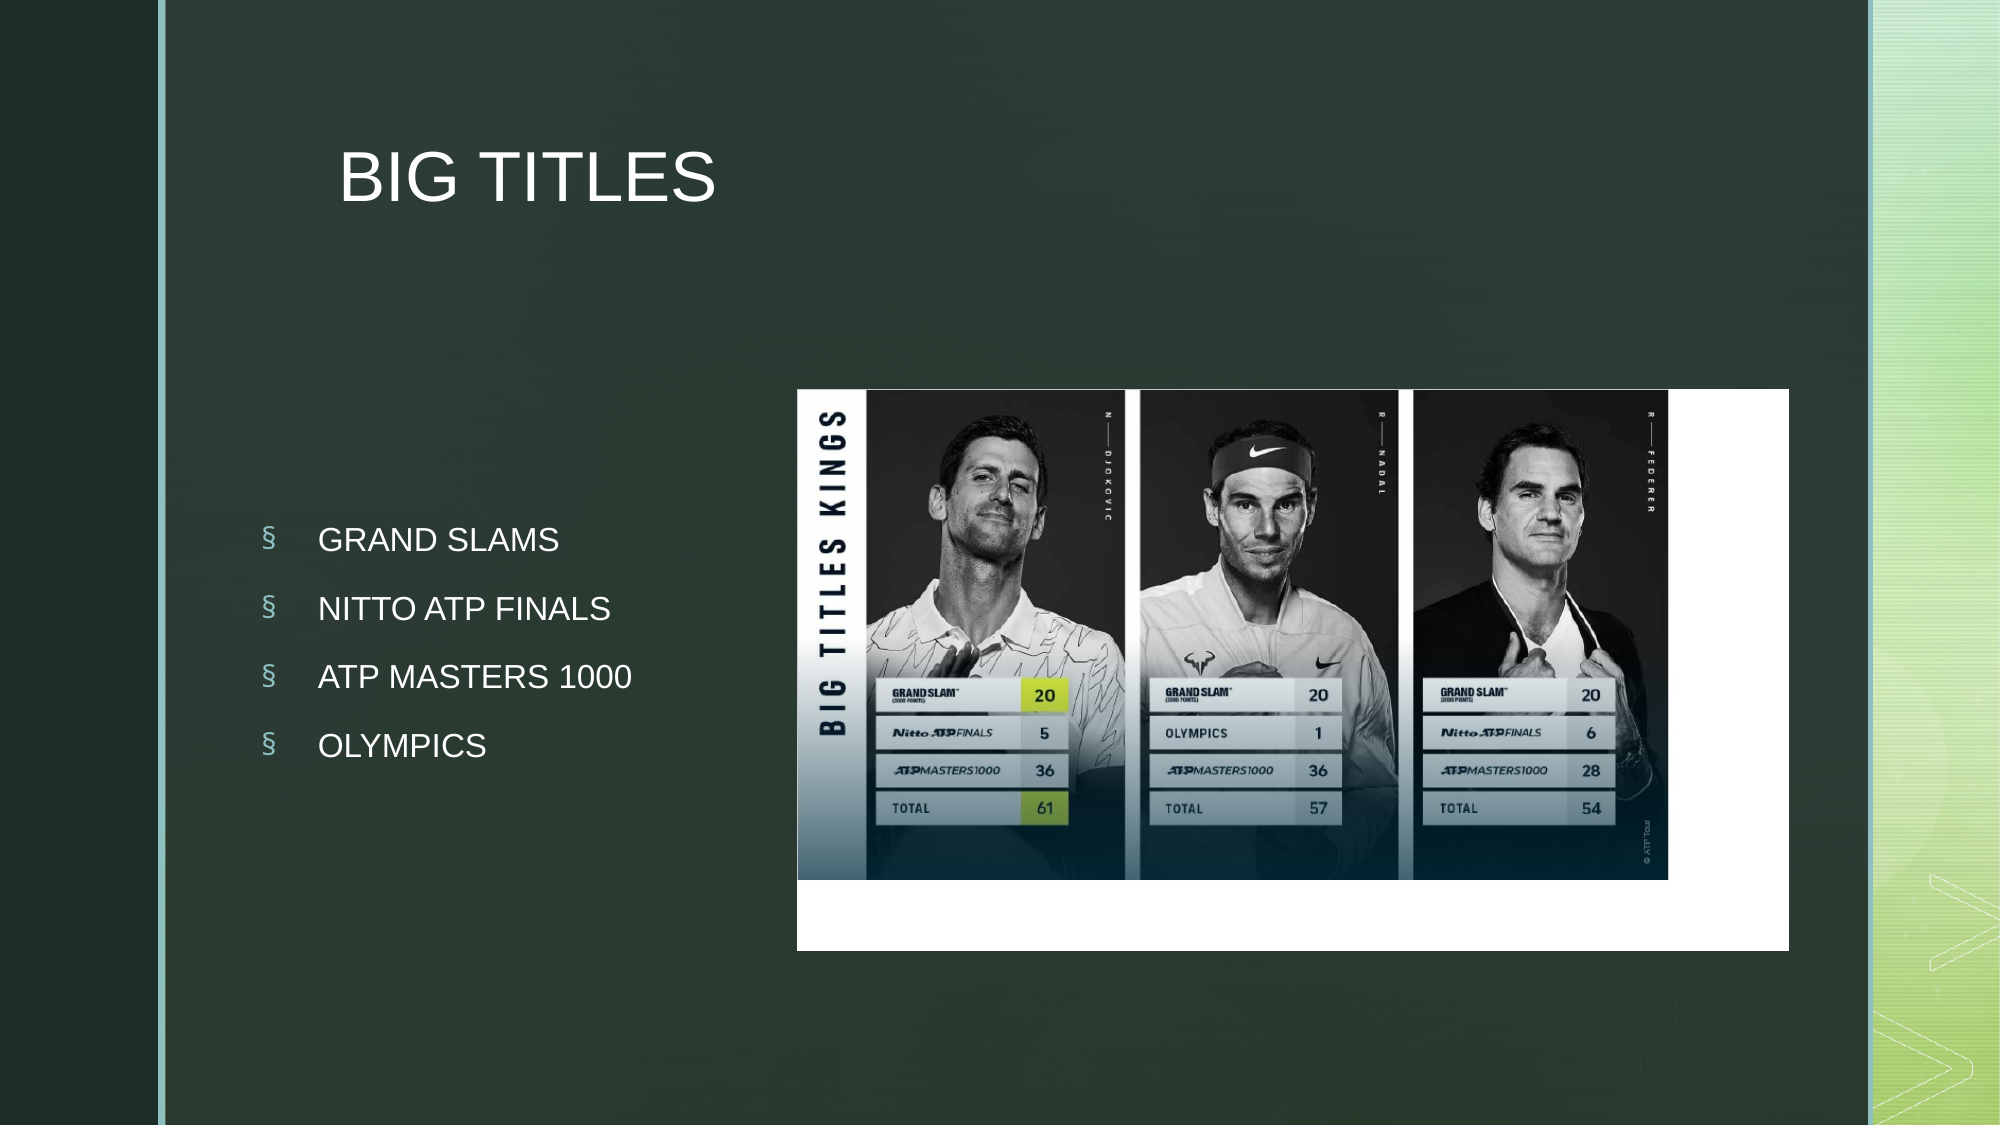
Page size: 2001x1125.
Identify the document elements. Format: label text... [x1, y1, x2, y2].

title BIG TITLES [323, 132, 1736, 310]
picture [1873, 0, 2000, 1125]
text_box [0, 0, 1873, 1125]
list GRAND SLAMS NITTO ATP FINALS ATP MASTERS 1000 OLYMPICS [246, 309, 683, 966]
picture [797, 389, 1789, 952]
